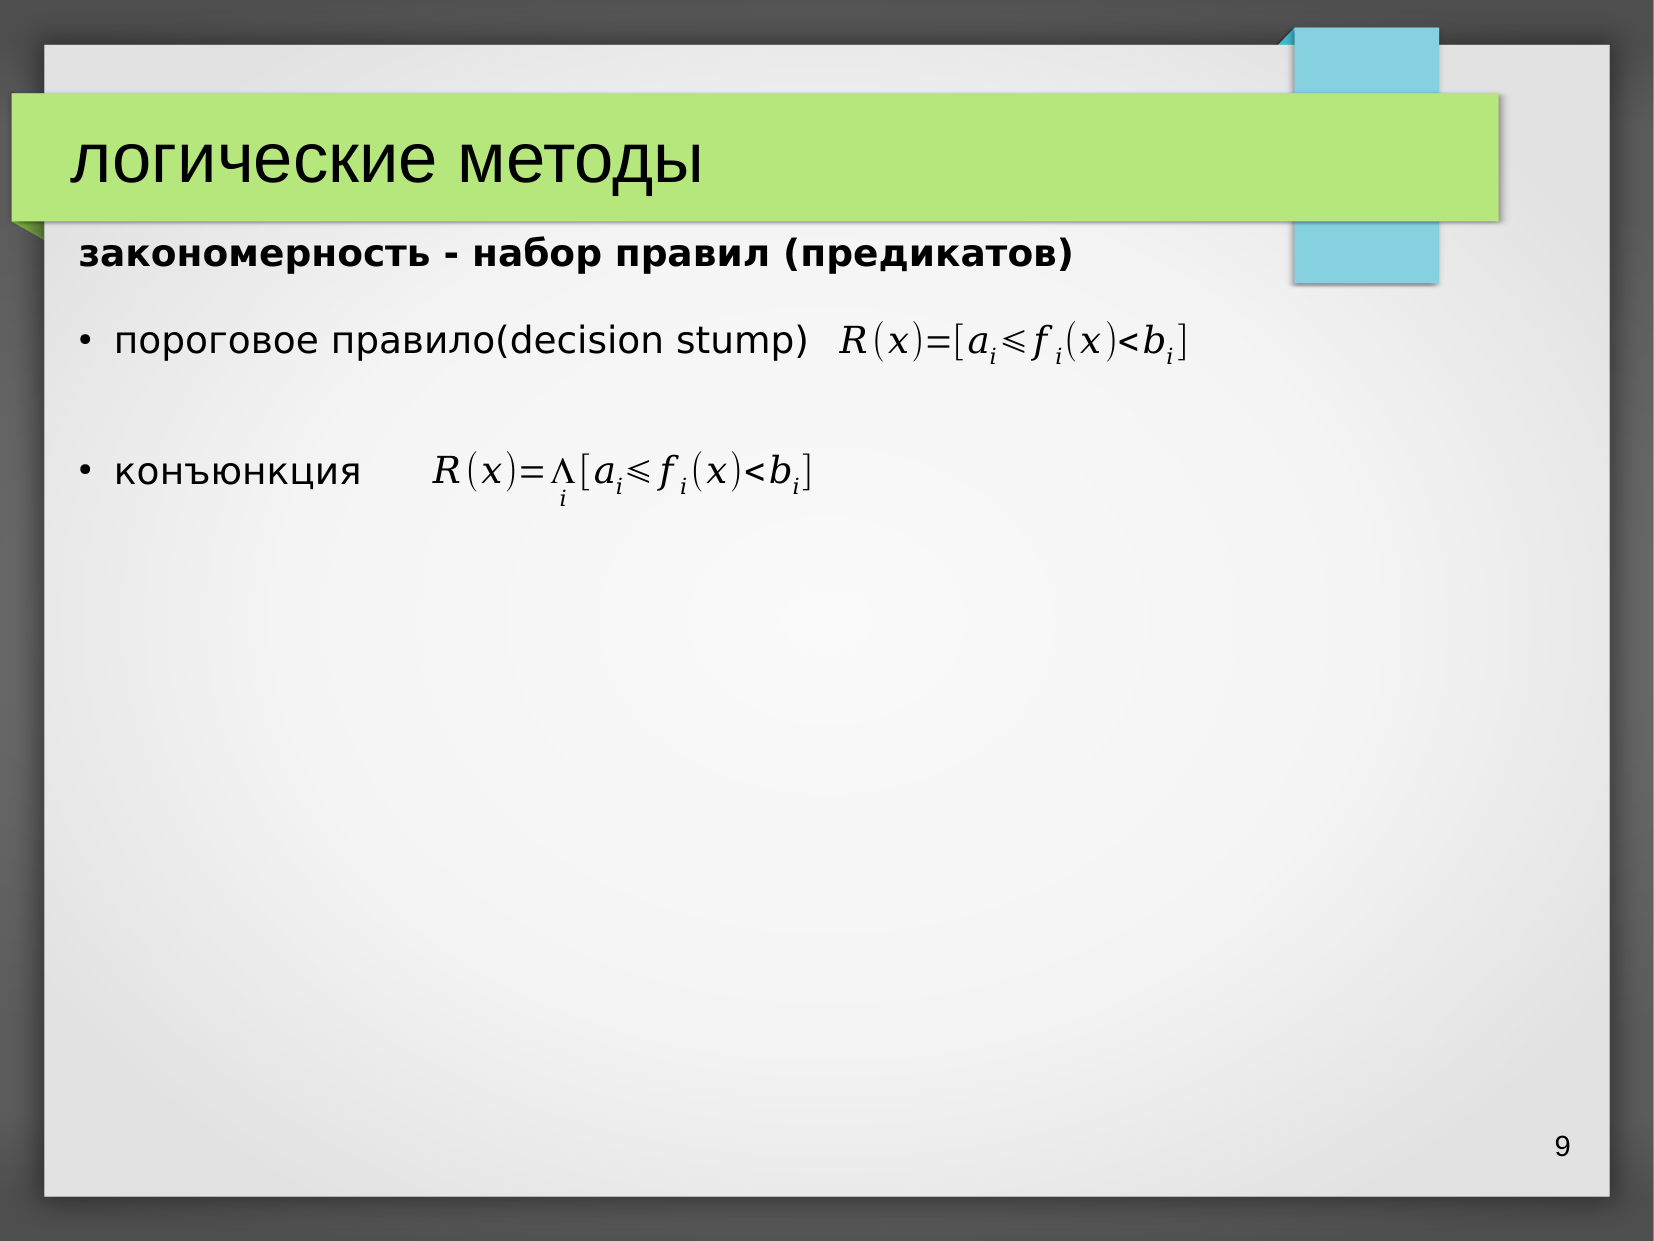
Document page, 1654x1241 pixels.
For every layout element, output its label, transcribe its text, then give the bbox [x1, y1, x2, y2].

chart [831, 318, 1193, 369]
chart [425, 448, 819, 512]
title логические методы [70, 118, 1205, 199]
text_box закономерность - набор правил (предикатов) пороговое правило(decision stump) конъюнкция [63, 224, 1465, 936]
picture [0, 0, 1654, 1241]
